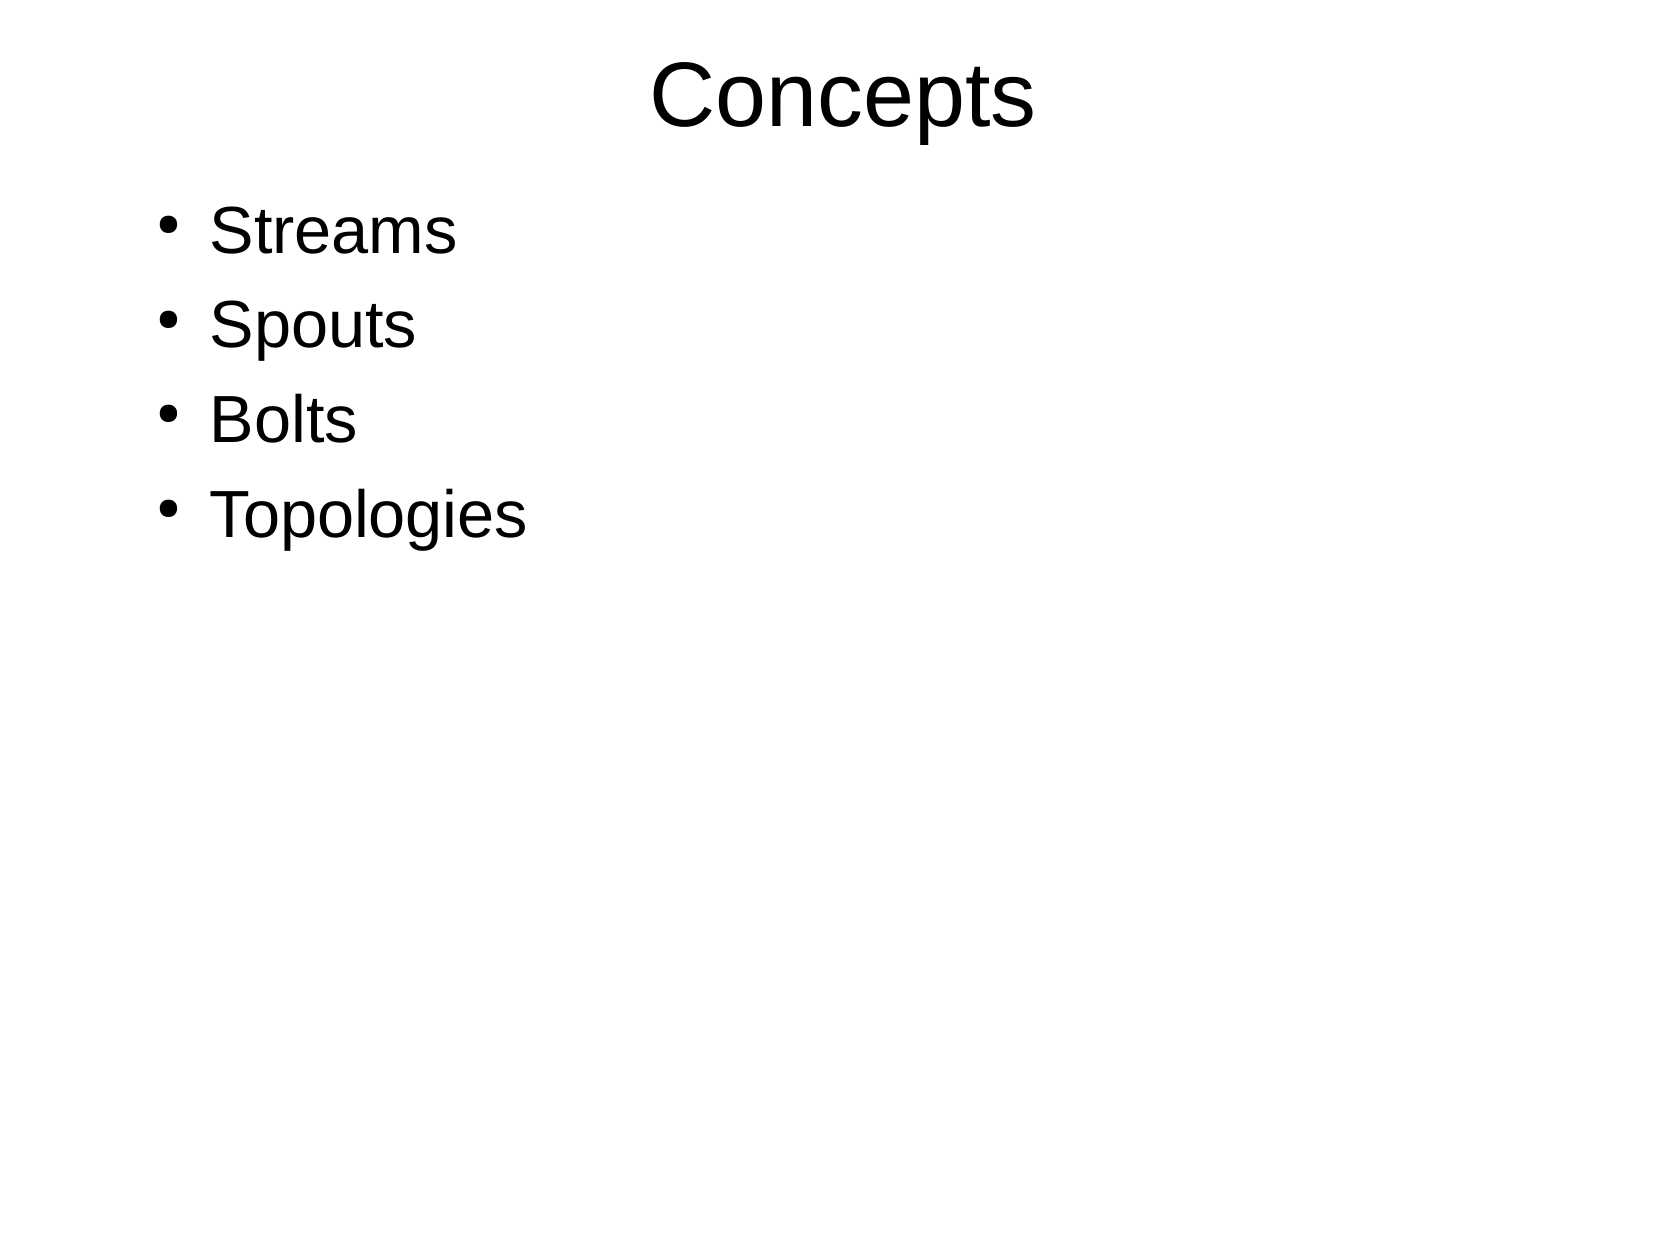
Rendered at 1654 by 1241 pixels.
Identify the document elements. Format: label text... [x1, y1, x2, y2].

title Concepts [124, 20, 1530, 159]
list Streams Spouts Bolts Topologies [124, 179, 1530, 1034]
